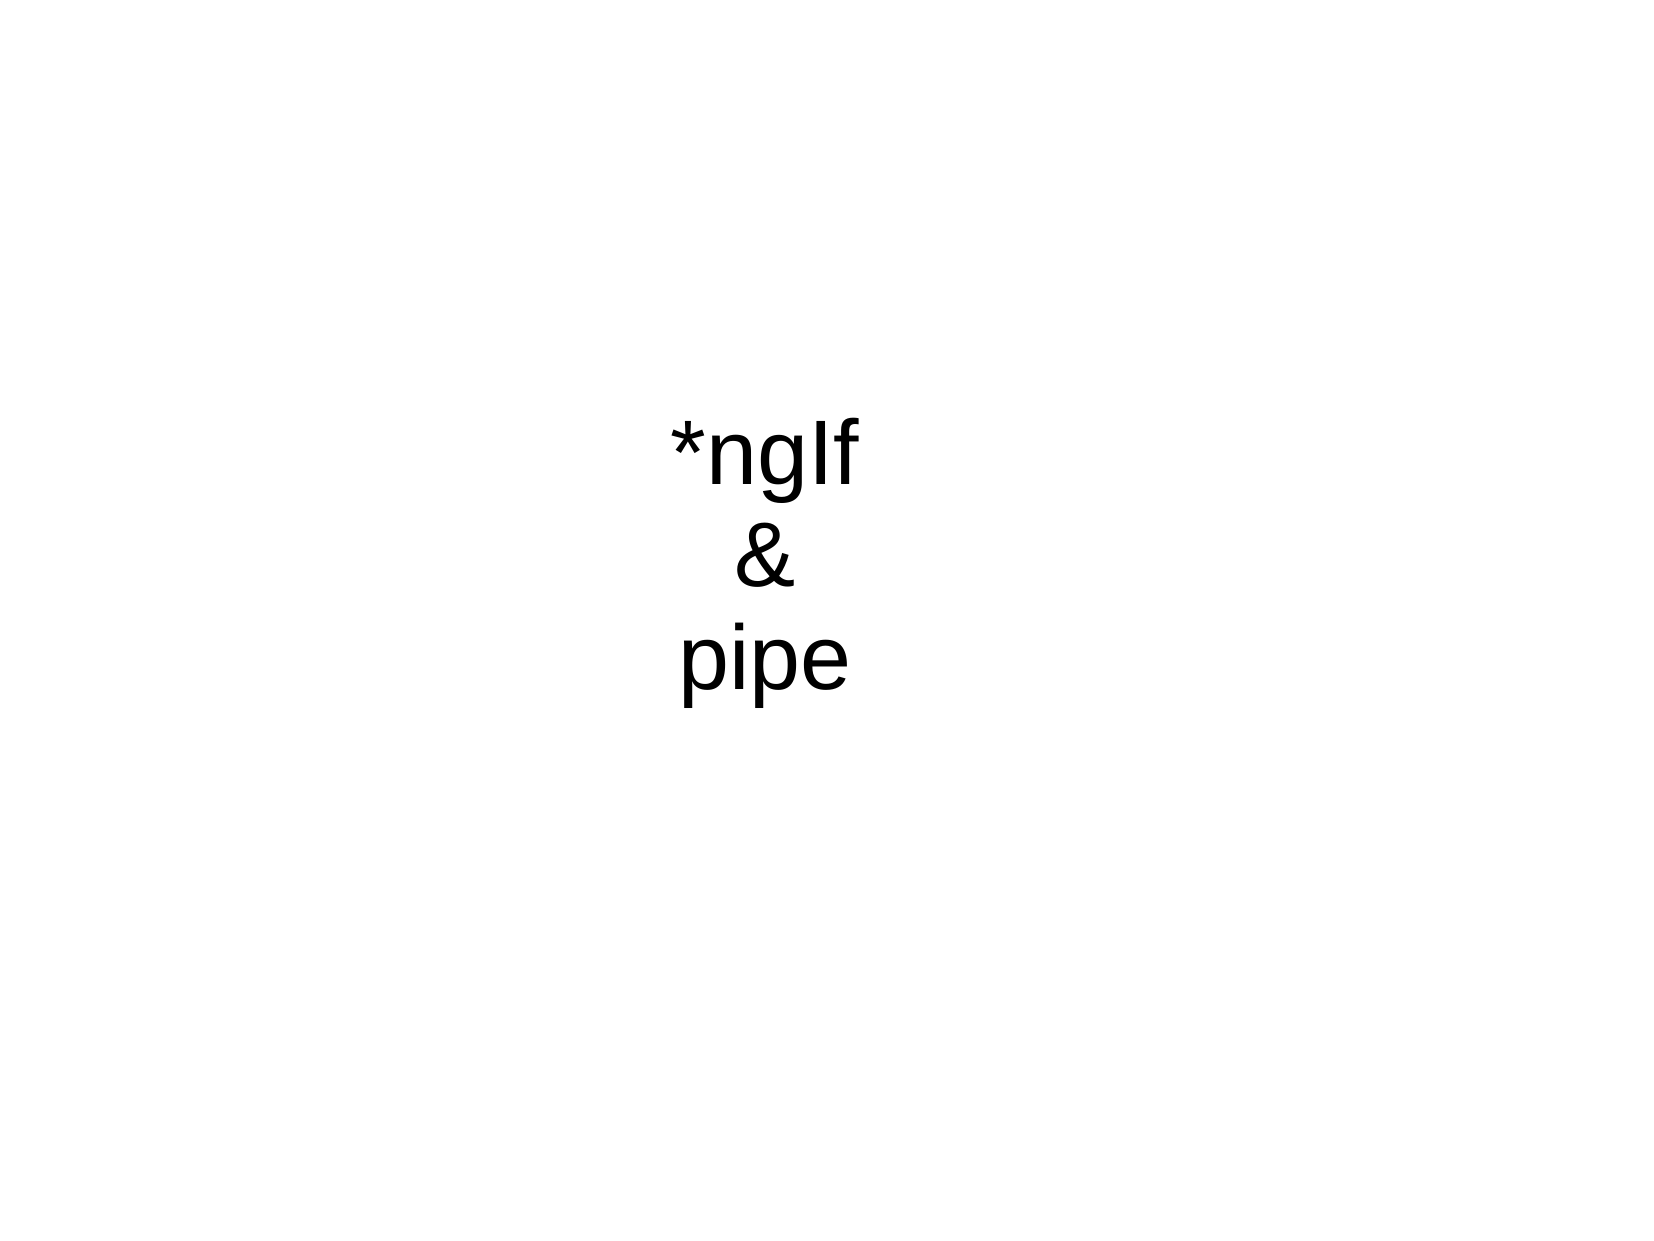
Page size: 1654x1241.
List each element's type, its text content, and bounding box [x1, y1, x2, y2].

text_box *ngIf & pipe [645, 495, 886, 616]
